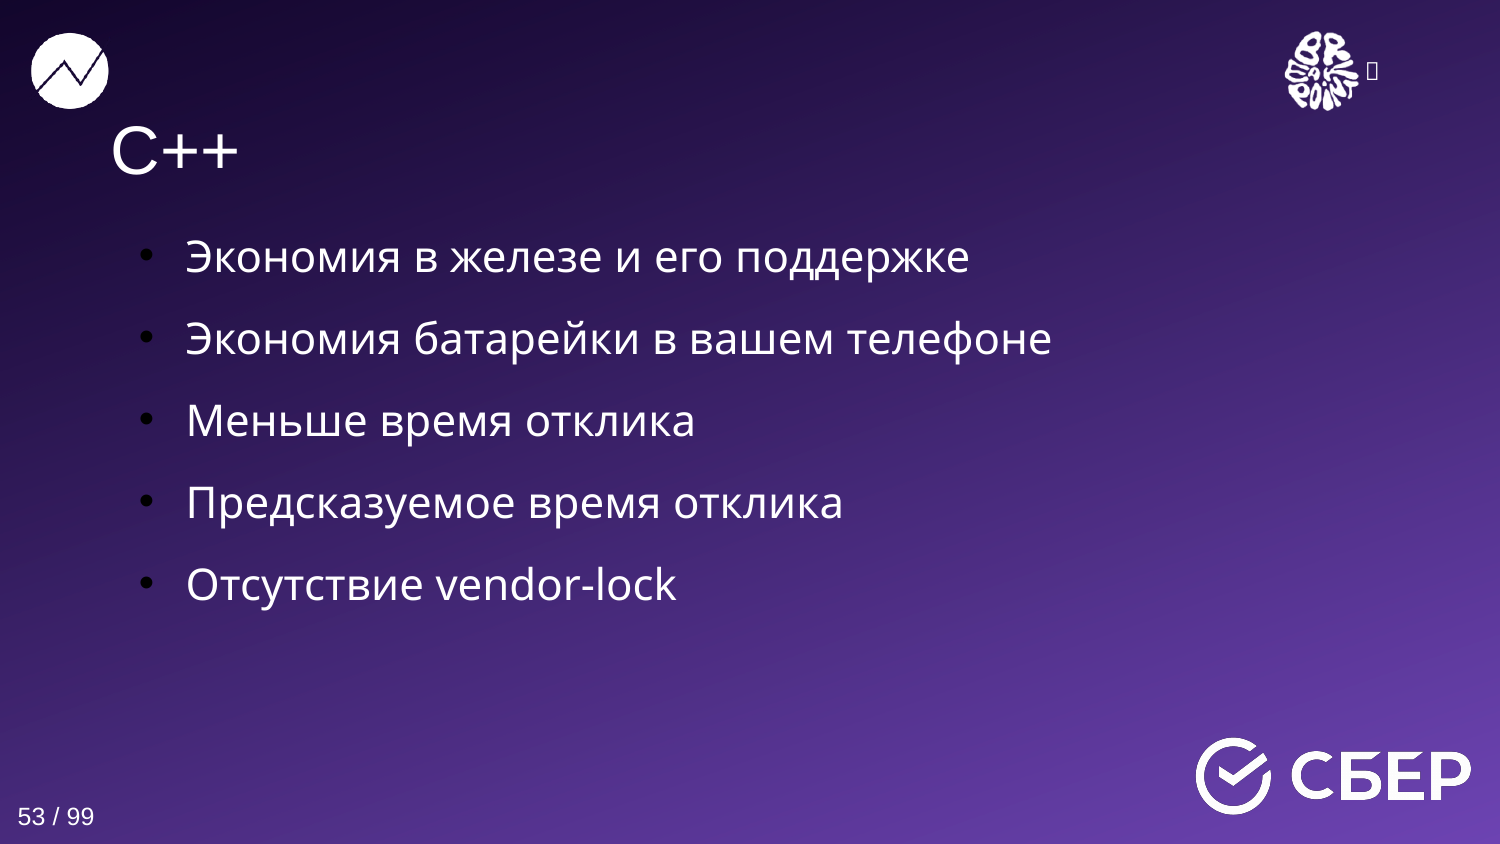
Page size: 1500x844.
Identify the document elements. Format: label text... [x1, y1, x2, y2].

picture [0, 0, 1500, 844]
text_box 🐙 [1364, 36, 1489, 107]
list Экономия в железе и его поддержке Экономия батарейки в вашем телефоне Меньше время отклика Предсказуемое время отклика Отсутствие vendor-lock [103, 224, 1397, 760]
text_box <number> / 99 [2, 795, 632, 839]
title C++ [103, 100, 1397, 205]
